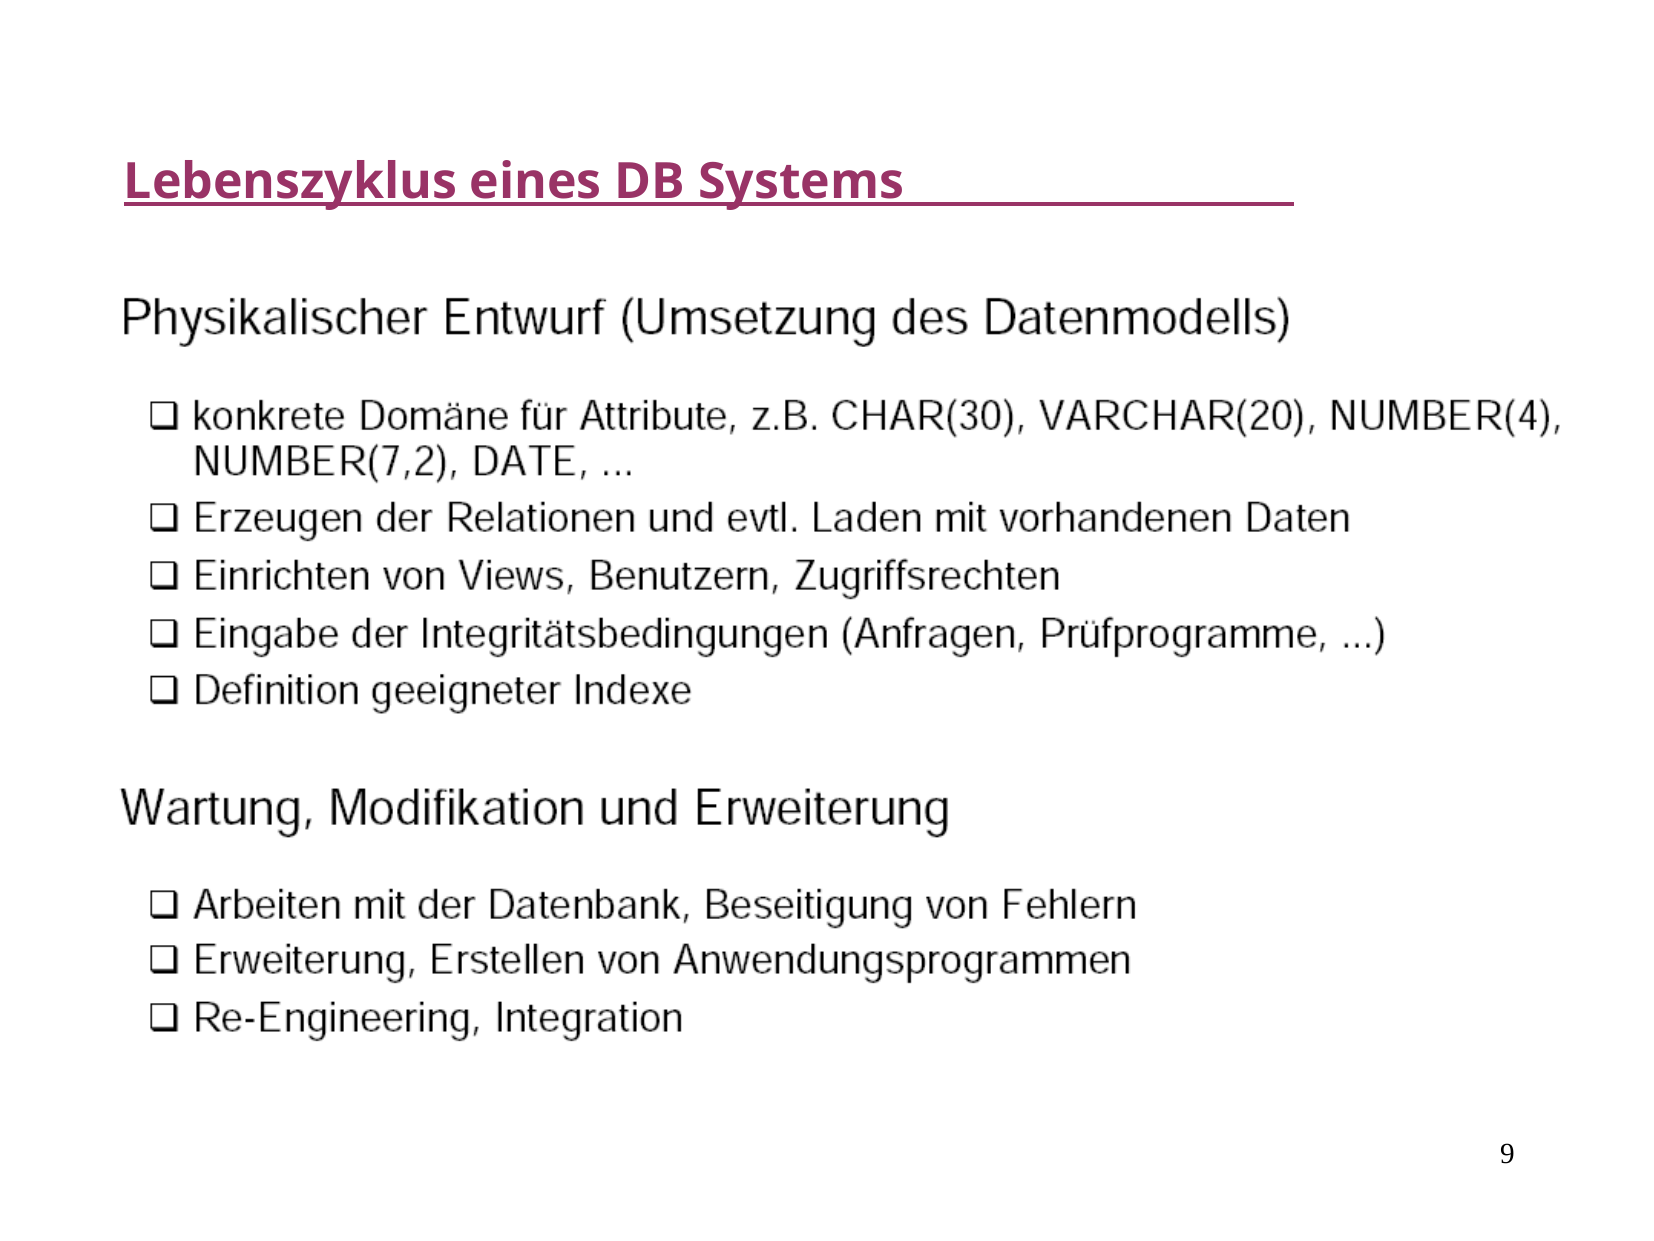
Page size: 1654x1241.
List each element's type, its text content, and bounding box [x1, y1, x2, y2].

picture [117, 289, 1566, 1060]
title Lebenszyklus eines DB Systems [124, 117, 1530, 241]
